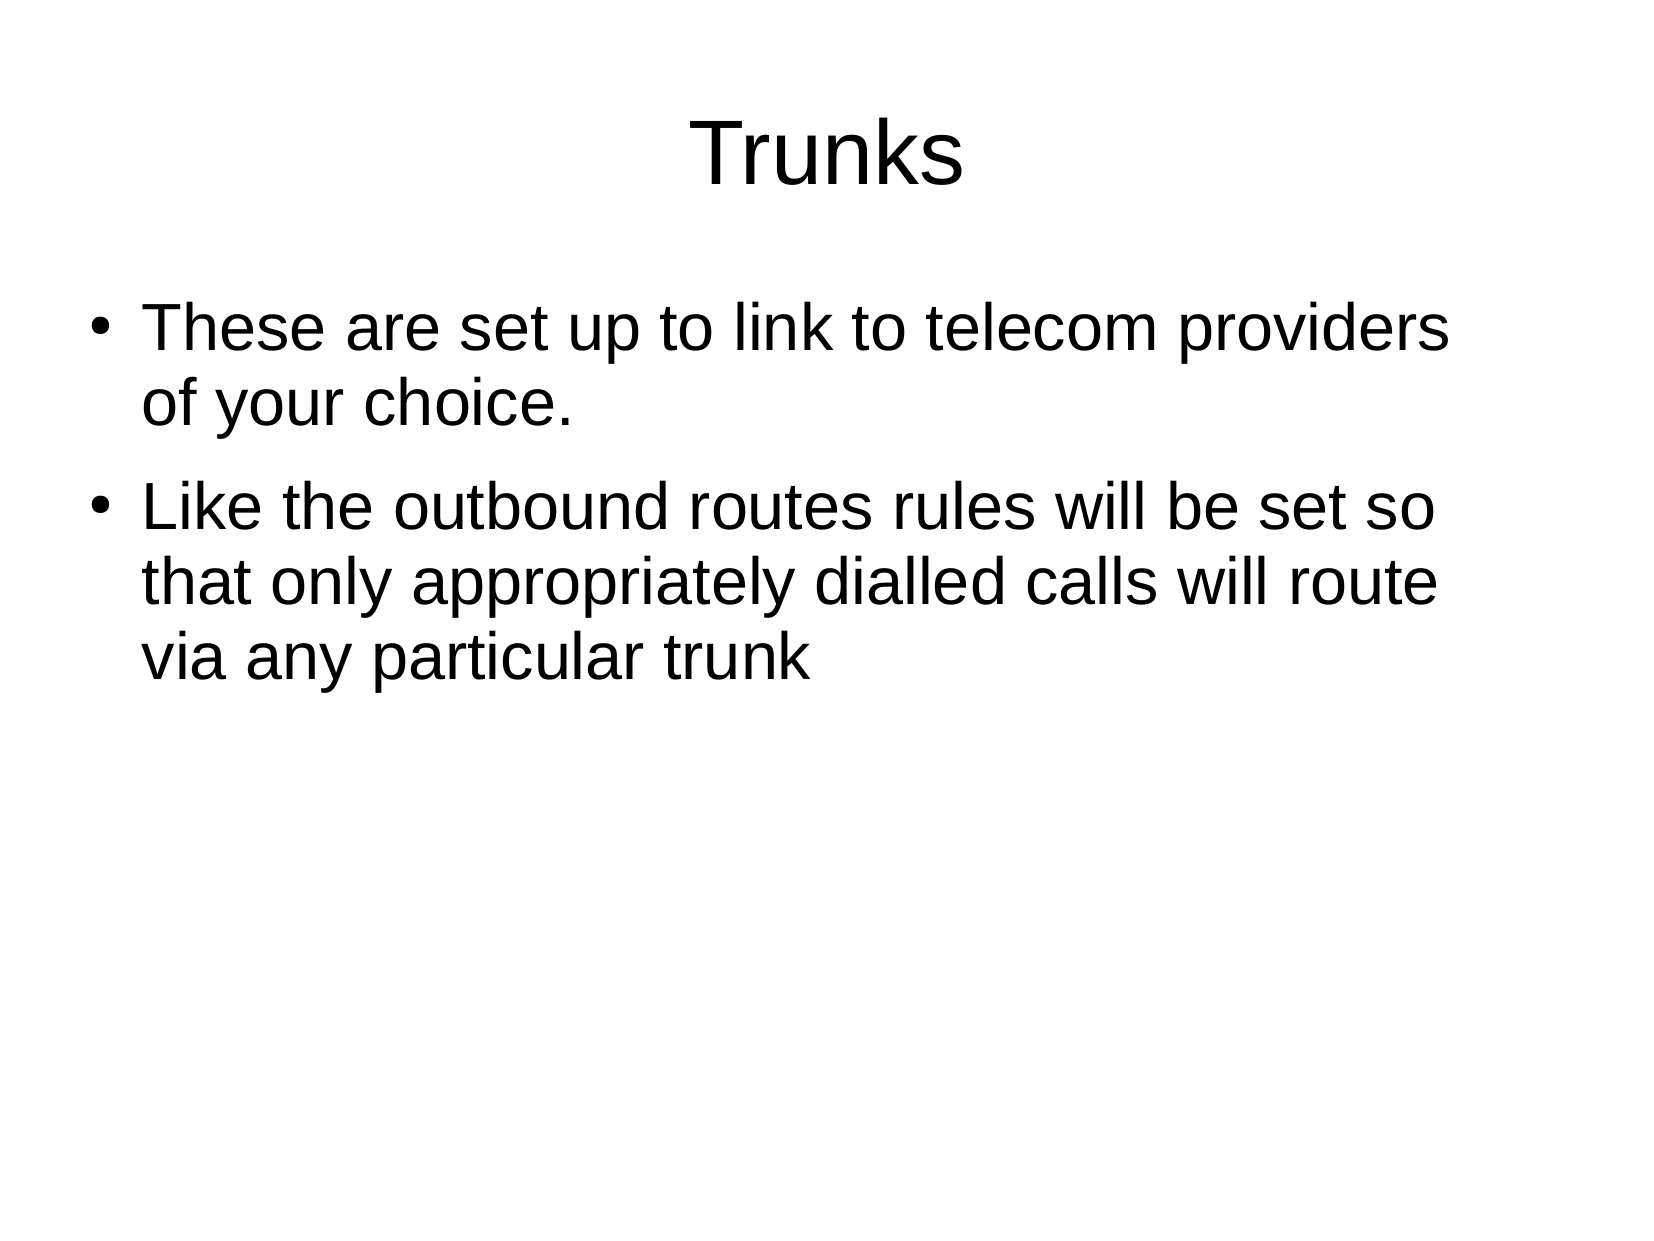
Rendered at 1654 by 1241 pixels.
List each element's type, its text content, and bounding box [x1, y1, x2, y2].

title Trunks [82, 49, 1571, 257]
list These are set up to link to telecom providers of your choice. Like the outbound routes rules will be set so that only appropriately dialled calls will route via any particular trunk [70, 290, 1526, 1010]
